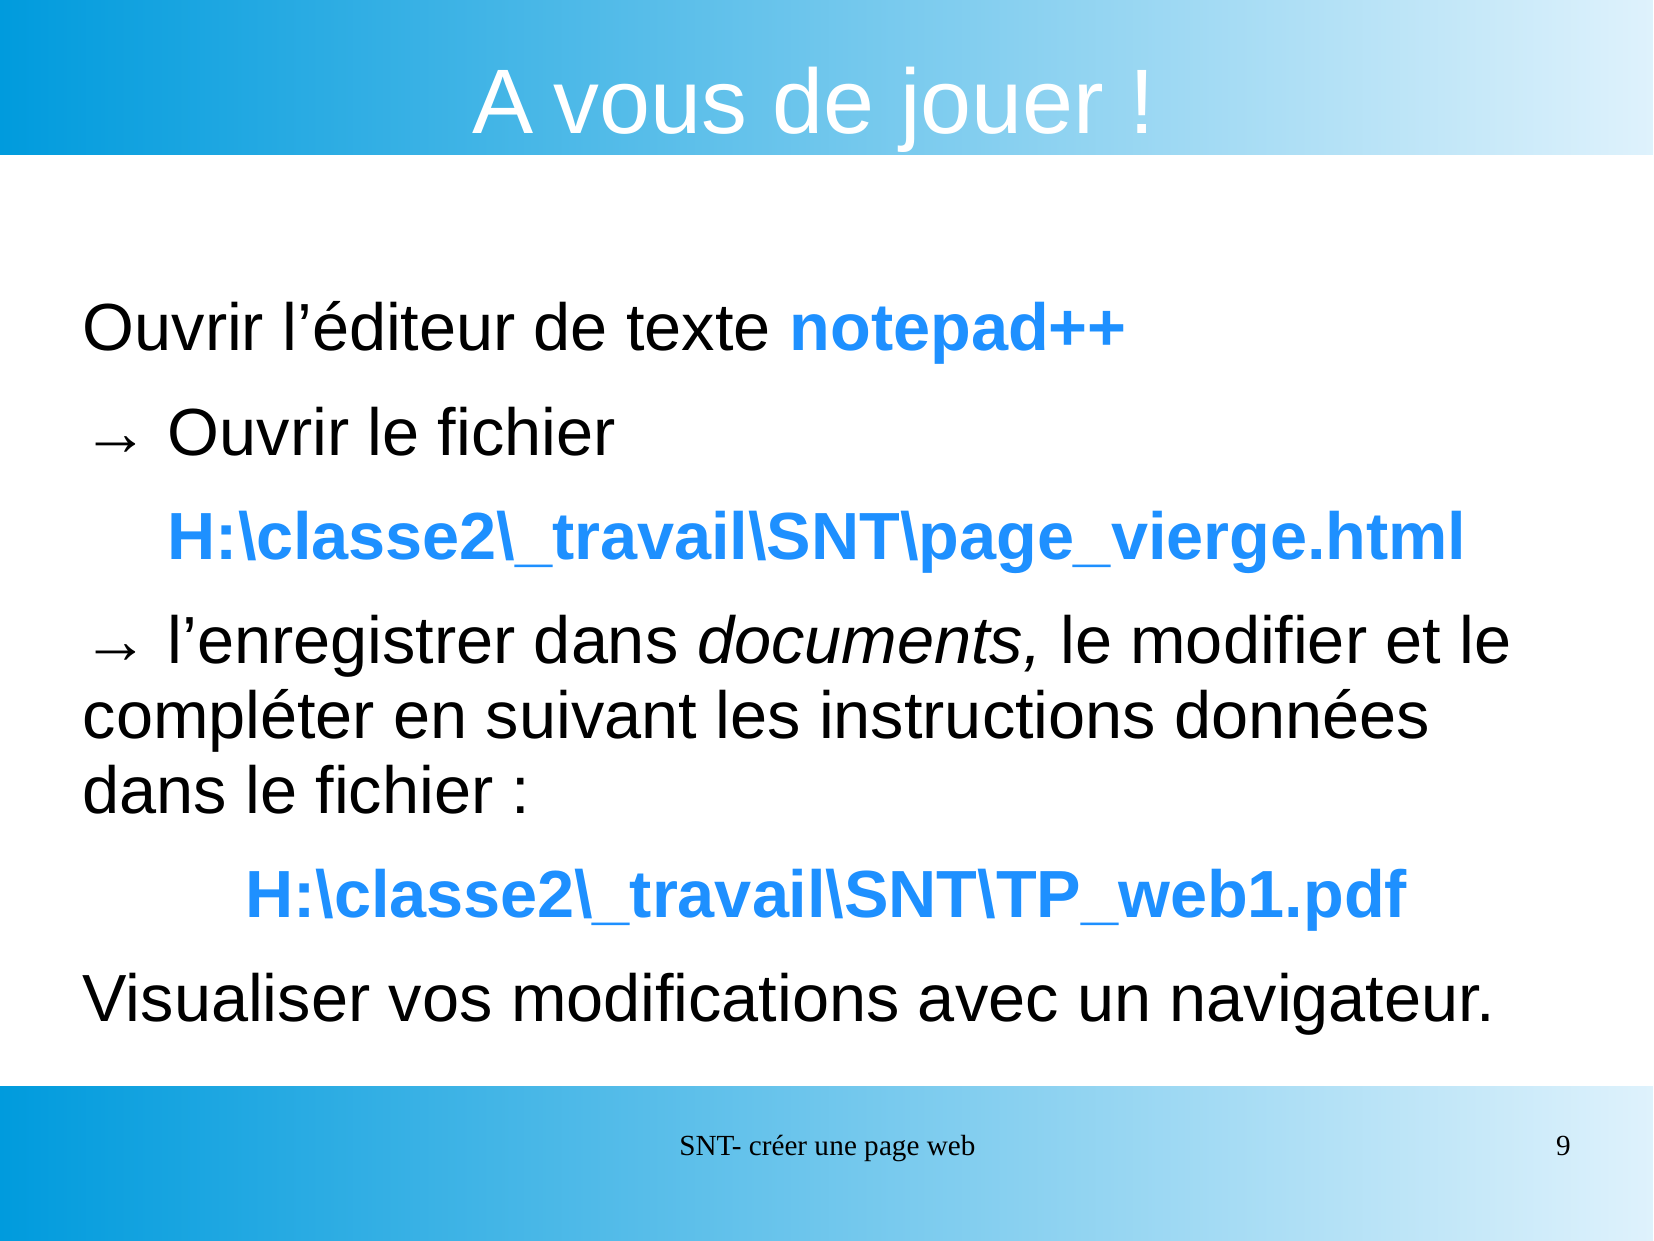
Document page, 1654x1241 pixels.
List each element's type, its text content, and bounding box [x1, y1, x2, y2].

list Ouvrir l’éditeur de texte notepad++ → Ouvrir le fichier H:\classe2\_travail\SNT\page_vierge.html → l’enregistrer dans documents, le modifier et le compléter en suivant les instructions données dans le fichier : H:\classe2\_travail\SNT\TP_web1.pdf Visualiser vos modifications avec un navigateur. [82, 290, 1571, 1010]
title A vous de jouer ! [82, 49, 1571, 155]
